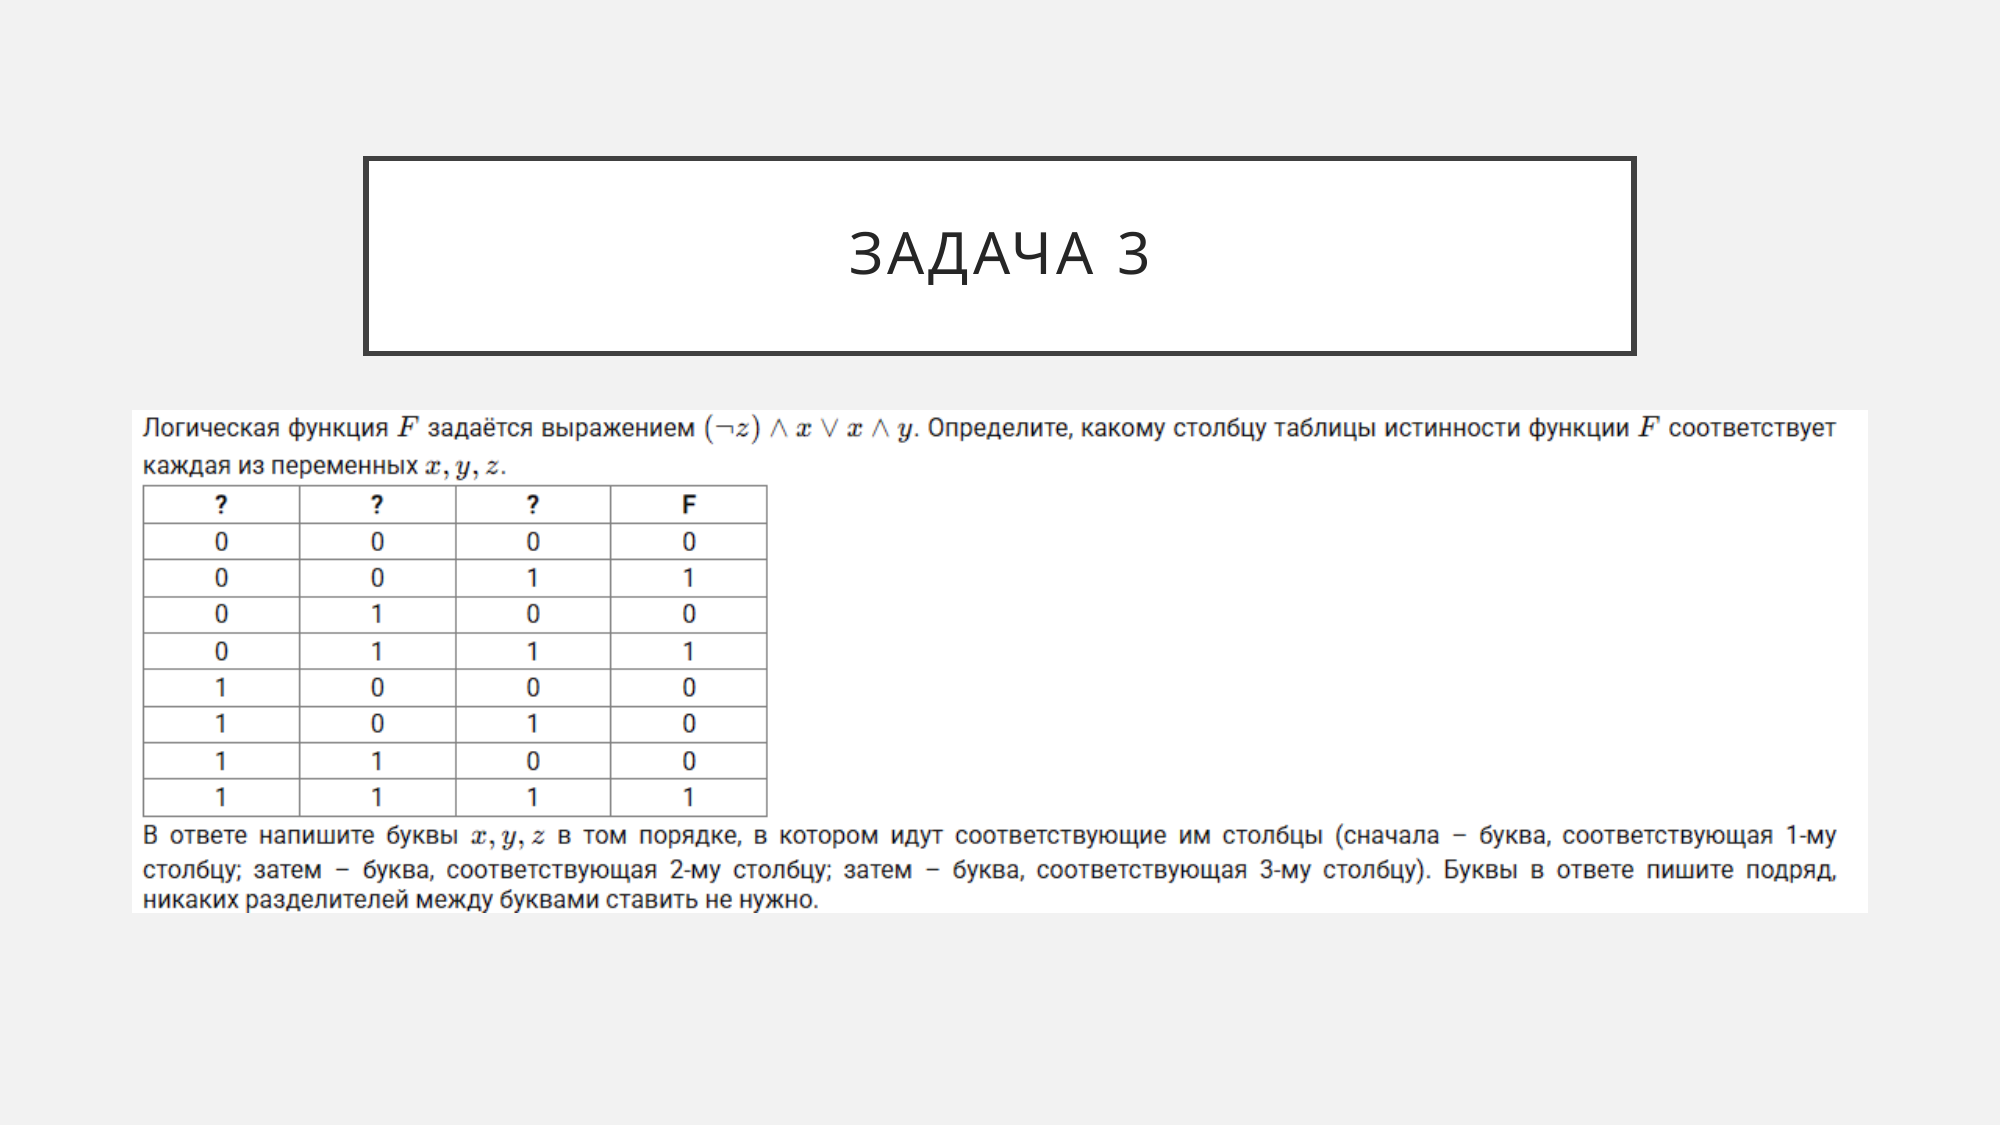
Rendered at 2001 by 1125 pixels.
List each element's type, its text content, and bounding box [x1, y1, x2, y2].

title Задача 3 [366, 158, 1634, 354]
picture [132, 410, 1868, 913]
